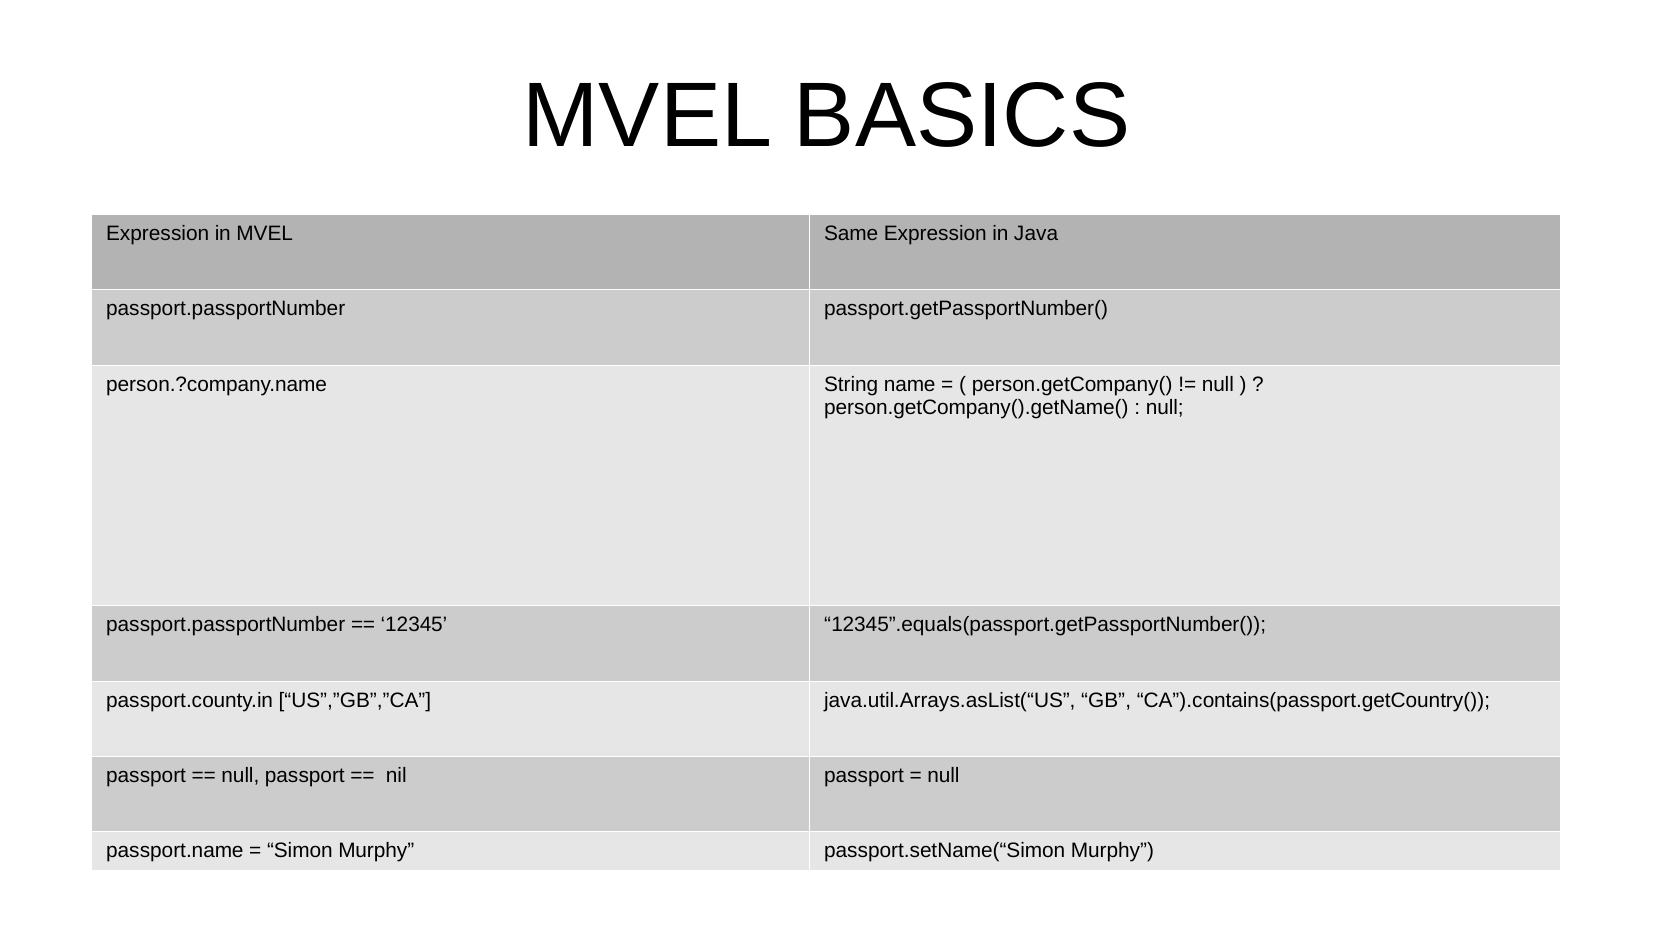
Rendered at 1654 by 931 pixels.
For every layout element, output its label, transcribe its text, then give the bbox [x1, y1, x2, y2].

table_header Same Expression in Java [810, 215, 1560, 289]
table_cell passport.passportNumber == ‘12345’ [92, 606, 809, 681]
table_cell passport.name = “Simon Murphy” [92, 832, 809, 870]
table_header Expression in MVEL [92, 215, 809, 289]
table_cell passport.setName(“Simon Murphy”) [810, 832, 1560, 870]
table_cell passport.county.in [“US”,”GB”,”CA”] [92, 682, 809, 756]
table_cell “12345”.equals(passport.getPassportNumber()); [810, 606, 1560, 681]
table_cell passport.getPassportNumber() [810, 290, 1560, 365]
table_cell passport.passportNumber [92, 290, 809, 365]
table_cell passport = null [810, 757, 1560, 831]
table_cell String name = ( person.getCompany() != null ) ? person.getCompany().getName() : null; [810, 366, 1560, 605]
table_cell java.util.Arrays.asList(“US”, “GB”, “CA”).contains(passport.getCountry()); [810, 682, 1560, 756]
table_cell person.?company.name [92, 366, 809, 605]
table_cell passport == null, passport == nil [92, 757, 809, 831]
title MVEL BASICS [82, 37, 1571, 193]
